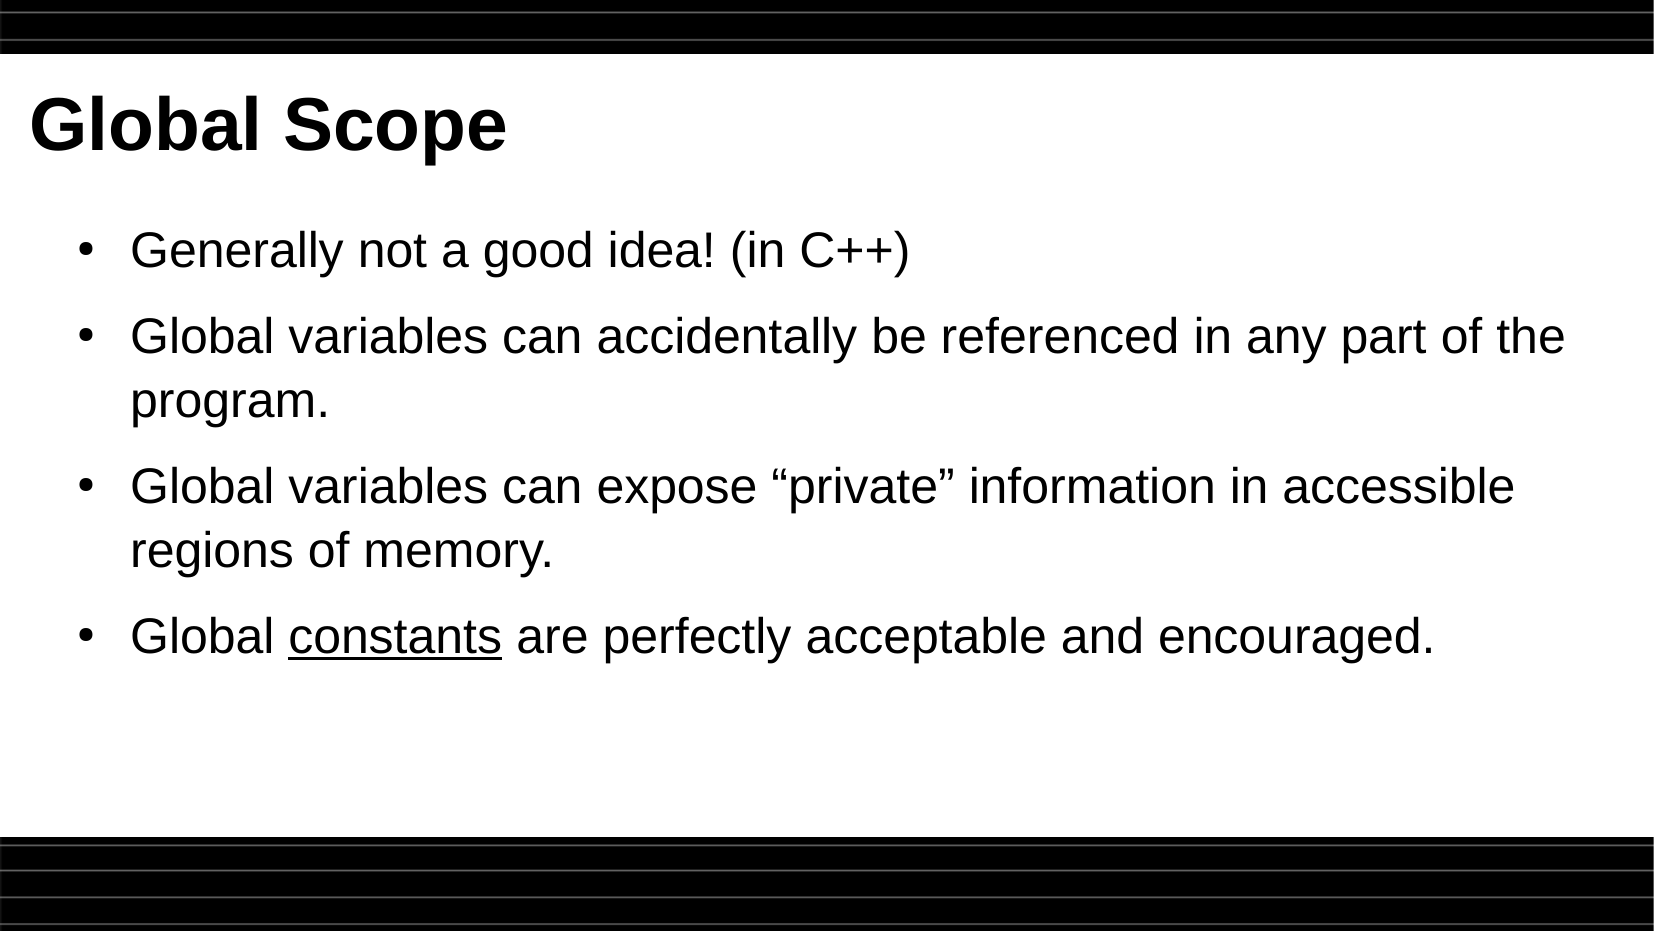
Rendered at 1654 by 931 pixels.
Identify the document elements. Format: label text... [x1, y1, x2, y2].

picture [0, 837, 1654, 931]
picture [0, 0, 1654, 54]
text_box Global Scope [15, 75, 1546, 174]
list Generally not a good idea! (in C++) Global variables can accidentally be referenced in any part of the program. Global variables can expose “private” information in accessible regions of memory. Global constants are perfectly acceptable and encouraged. [59, 213, 1636, 826]
